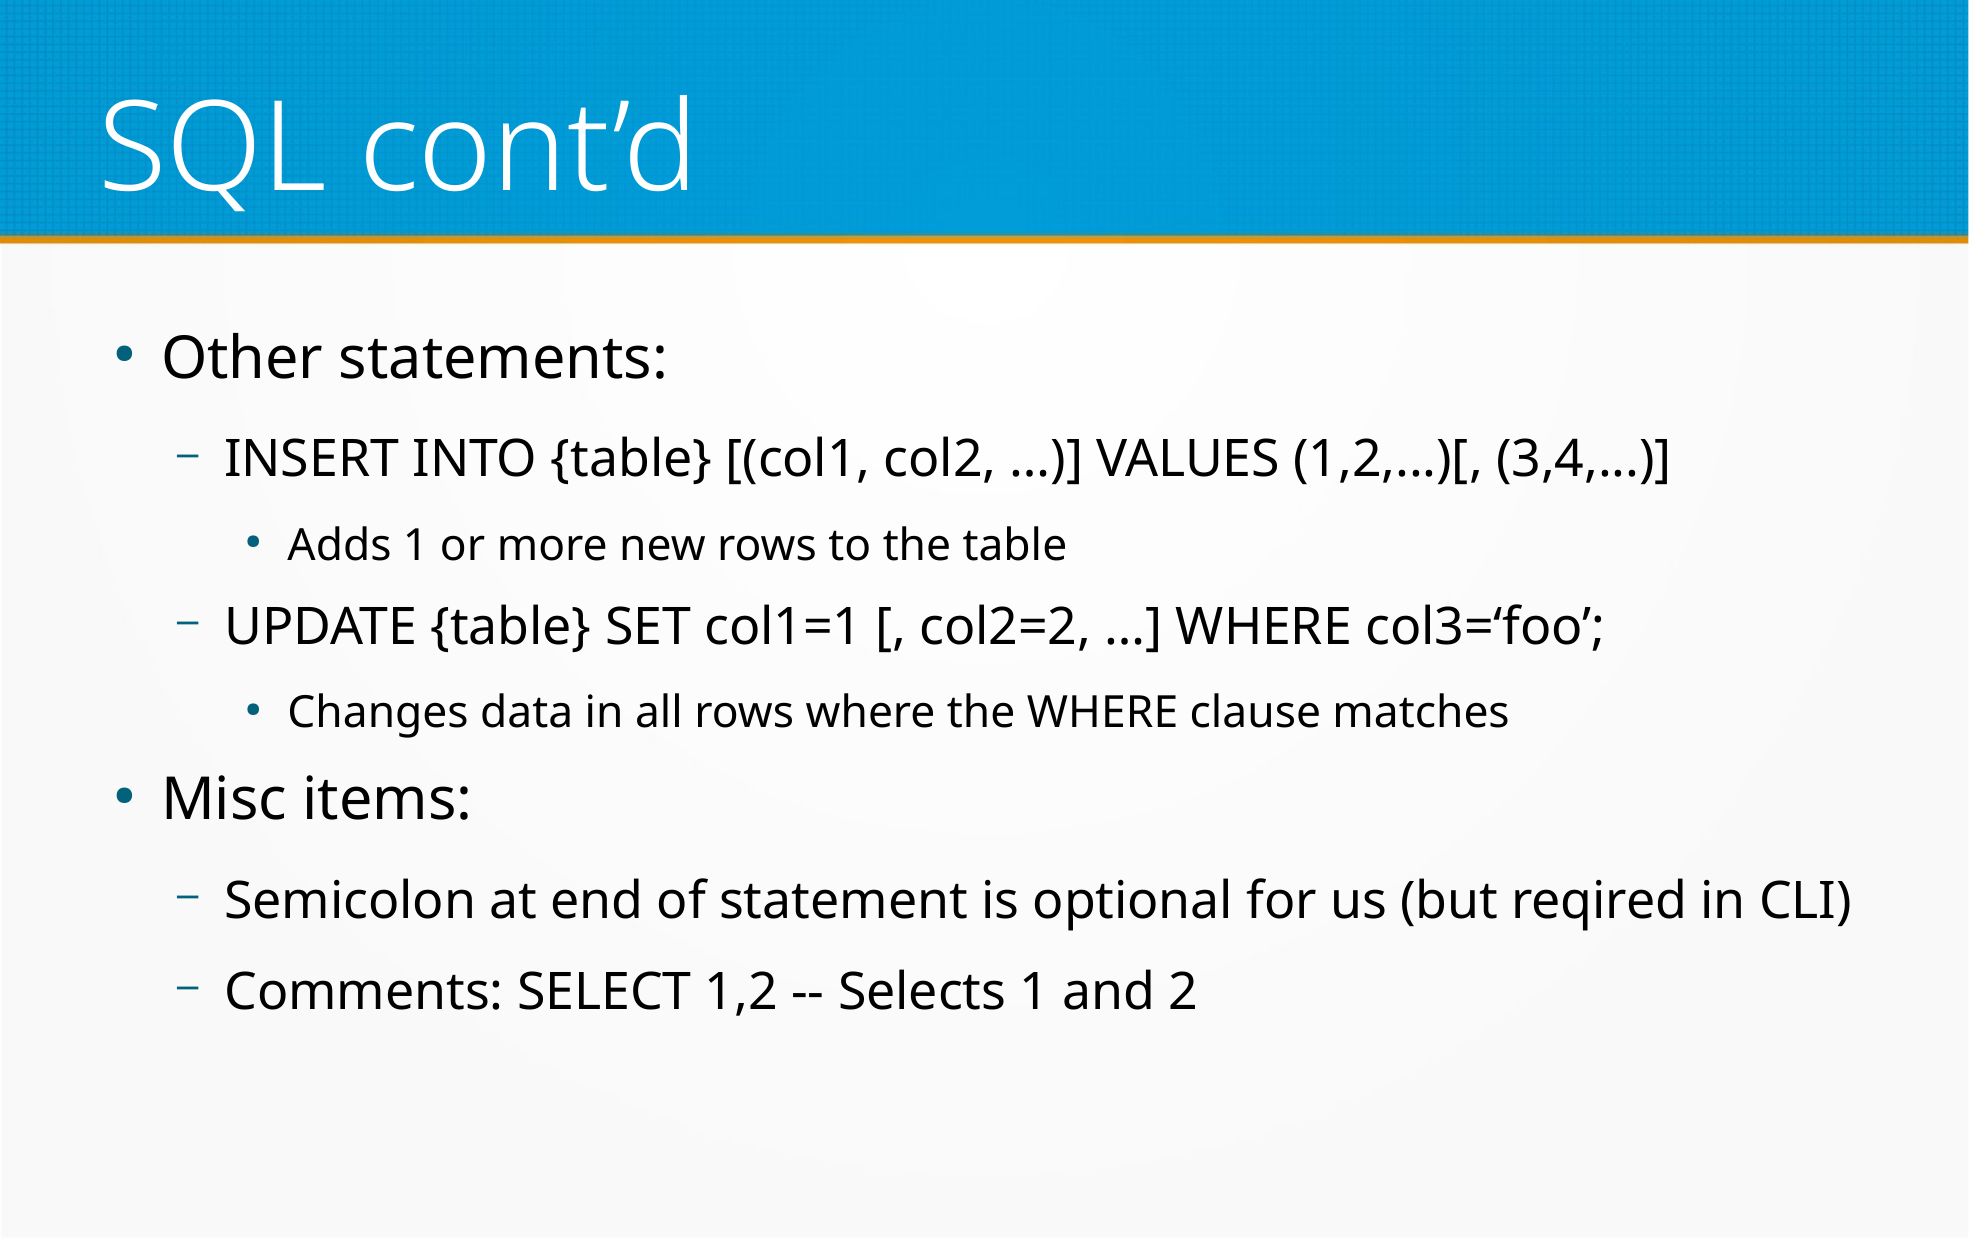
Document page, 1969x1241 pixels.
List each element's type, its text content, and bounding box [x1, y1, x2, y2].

picture [0, 233, 1969, 1241]
list Other statements: INSERT INTO {table} [(col1, col2, …)] VALUES (1,2,...)[, (3,4,...)] Adds 1 or more new rows to the table UPDATE {table} SET col1=1 [, col2=2, …] WHERE col3=‘foo’; Changes data in all rows where the WHERE clause matches Misc items: Semicolon at end of statement is optional for us (but reqired in CLI) Comments: SELECT 1,2 -- Selects 1 and 2 [98, 315, 1861, 1081]
title SQL cont’d [98, 19, 1870, 227]
